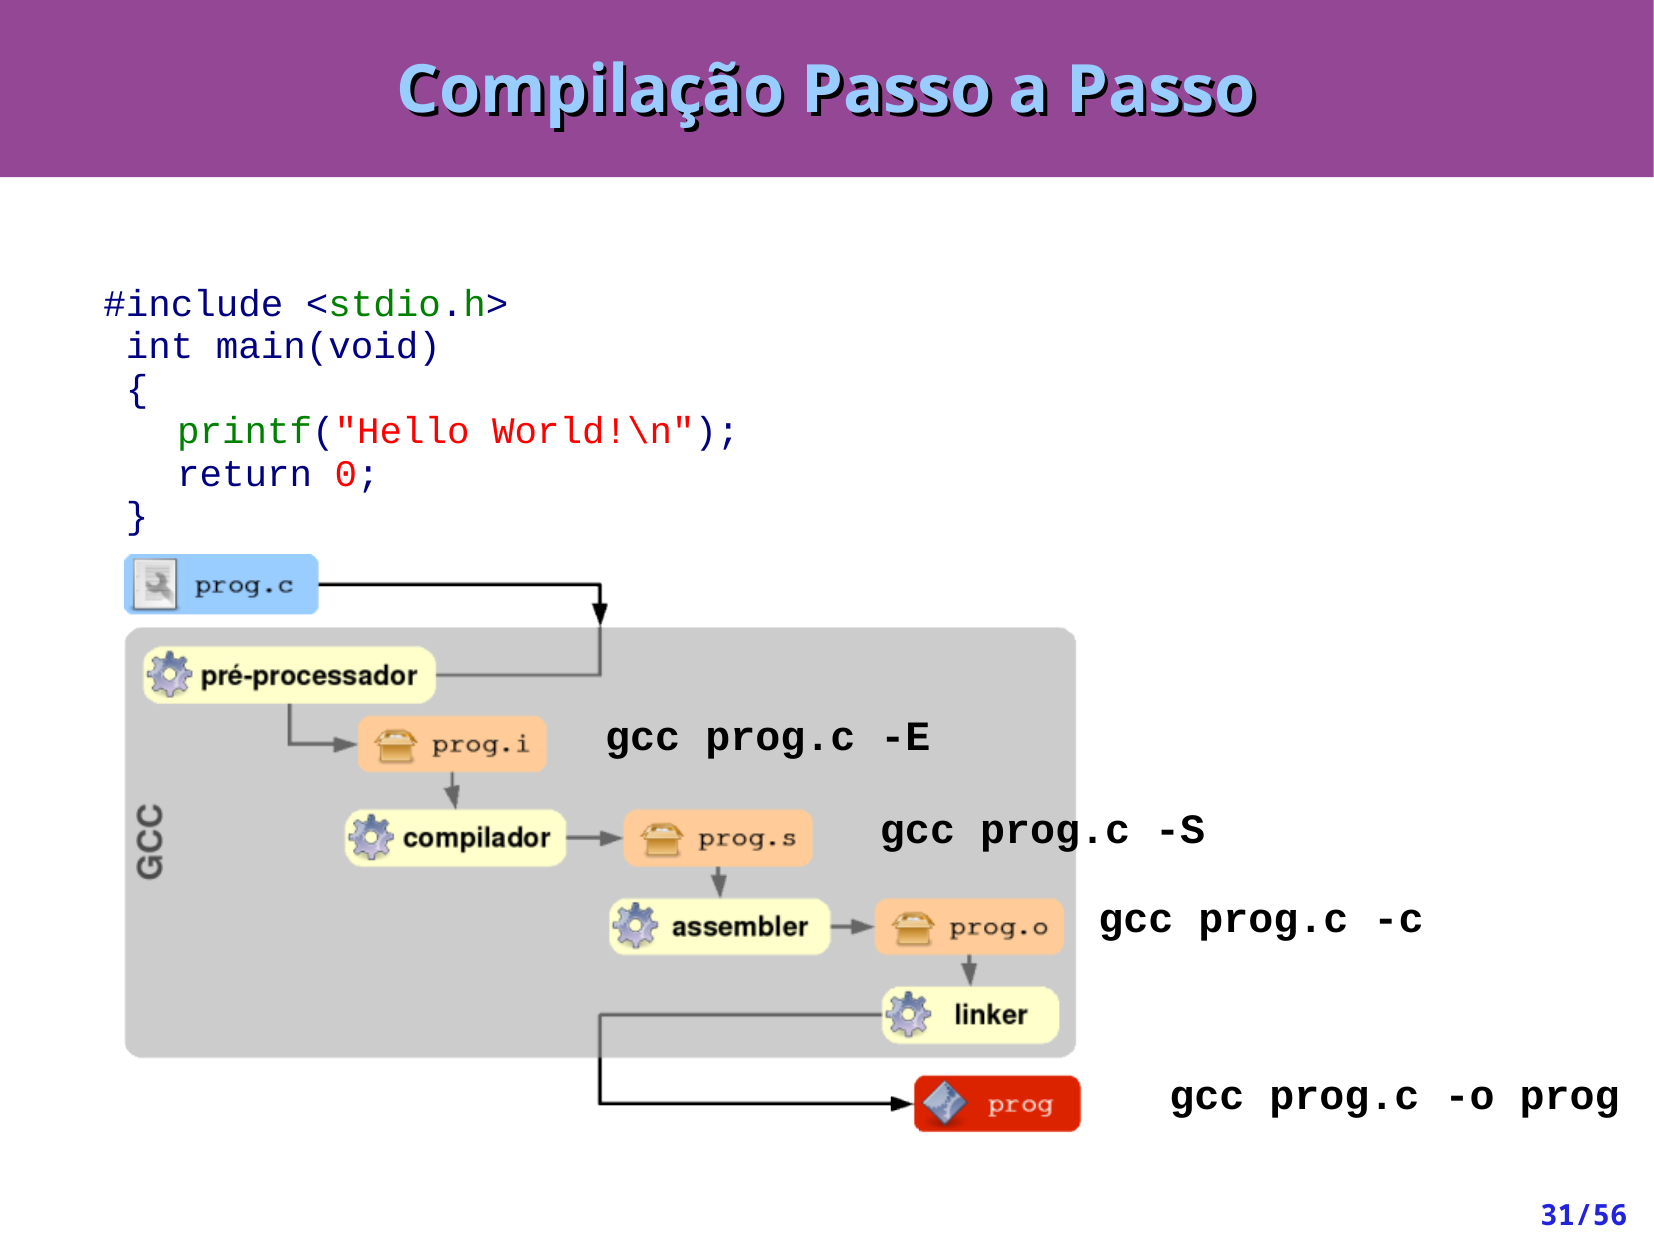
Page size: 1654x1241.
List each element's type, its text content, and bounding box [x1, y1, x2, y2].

title Compilação Passo a Passo [82, 0, 1571, 176]
text_box #include <stdio.h> int main(void) { printf("Hello World!\n"); return 0; } [88, 277, 768, 549]
list gcc prog.c -S [879, 809, 1294, 869]
list gcc prog.c -c [1098, 897, 1453, 967]
list gcc prog.c -E [605, 715, 1019, 1241]
list gcc prog.c -o prog [1169, 1074, 1627, 1123]
picture [1019, 869, 1083, 1134]
picture [124, 554, 1083, 1134]
